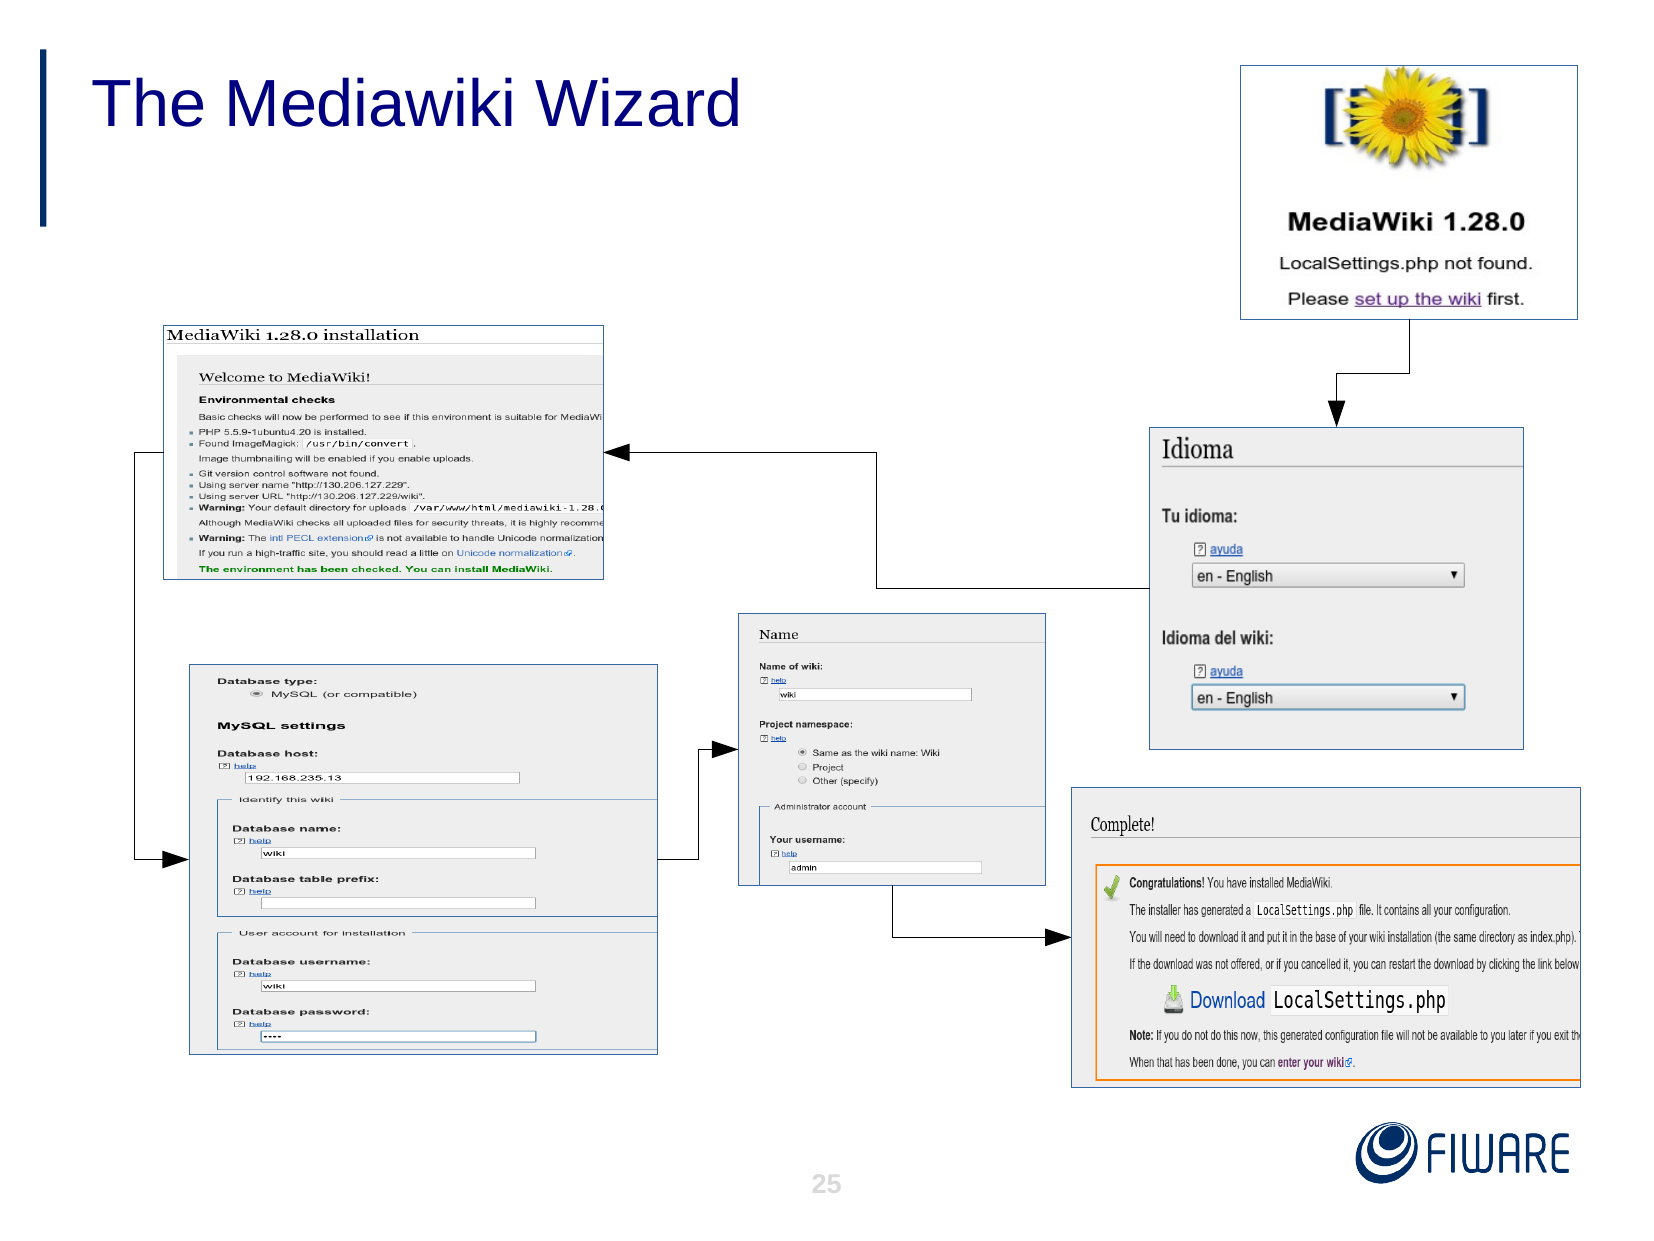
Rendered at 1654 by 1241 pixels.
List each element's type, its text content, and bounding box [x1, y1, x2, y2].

picture [1149, 427, 1524, 750]
picture [1240, 65, 1578, 320]
title The Mediawiki Wizard [76, 51, 1408, 222]
picture [738, 613, 1046, 886]
picture [189, 664, 658, 1055]
slide_number <number> [733, 1149, 921, 1216]
picture [1071, 787, 1581, 1088]
picture [1351, 1116, 1575, 1188]
picture [163, 325, 604, 580]
